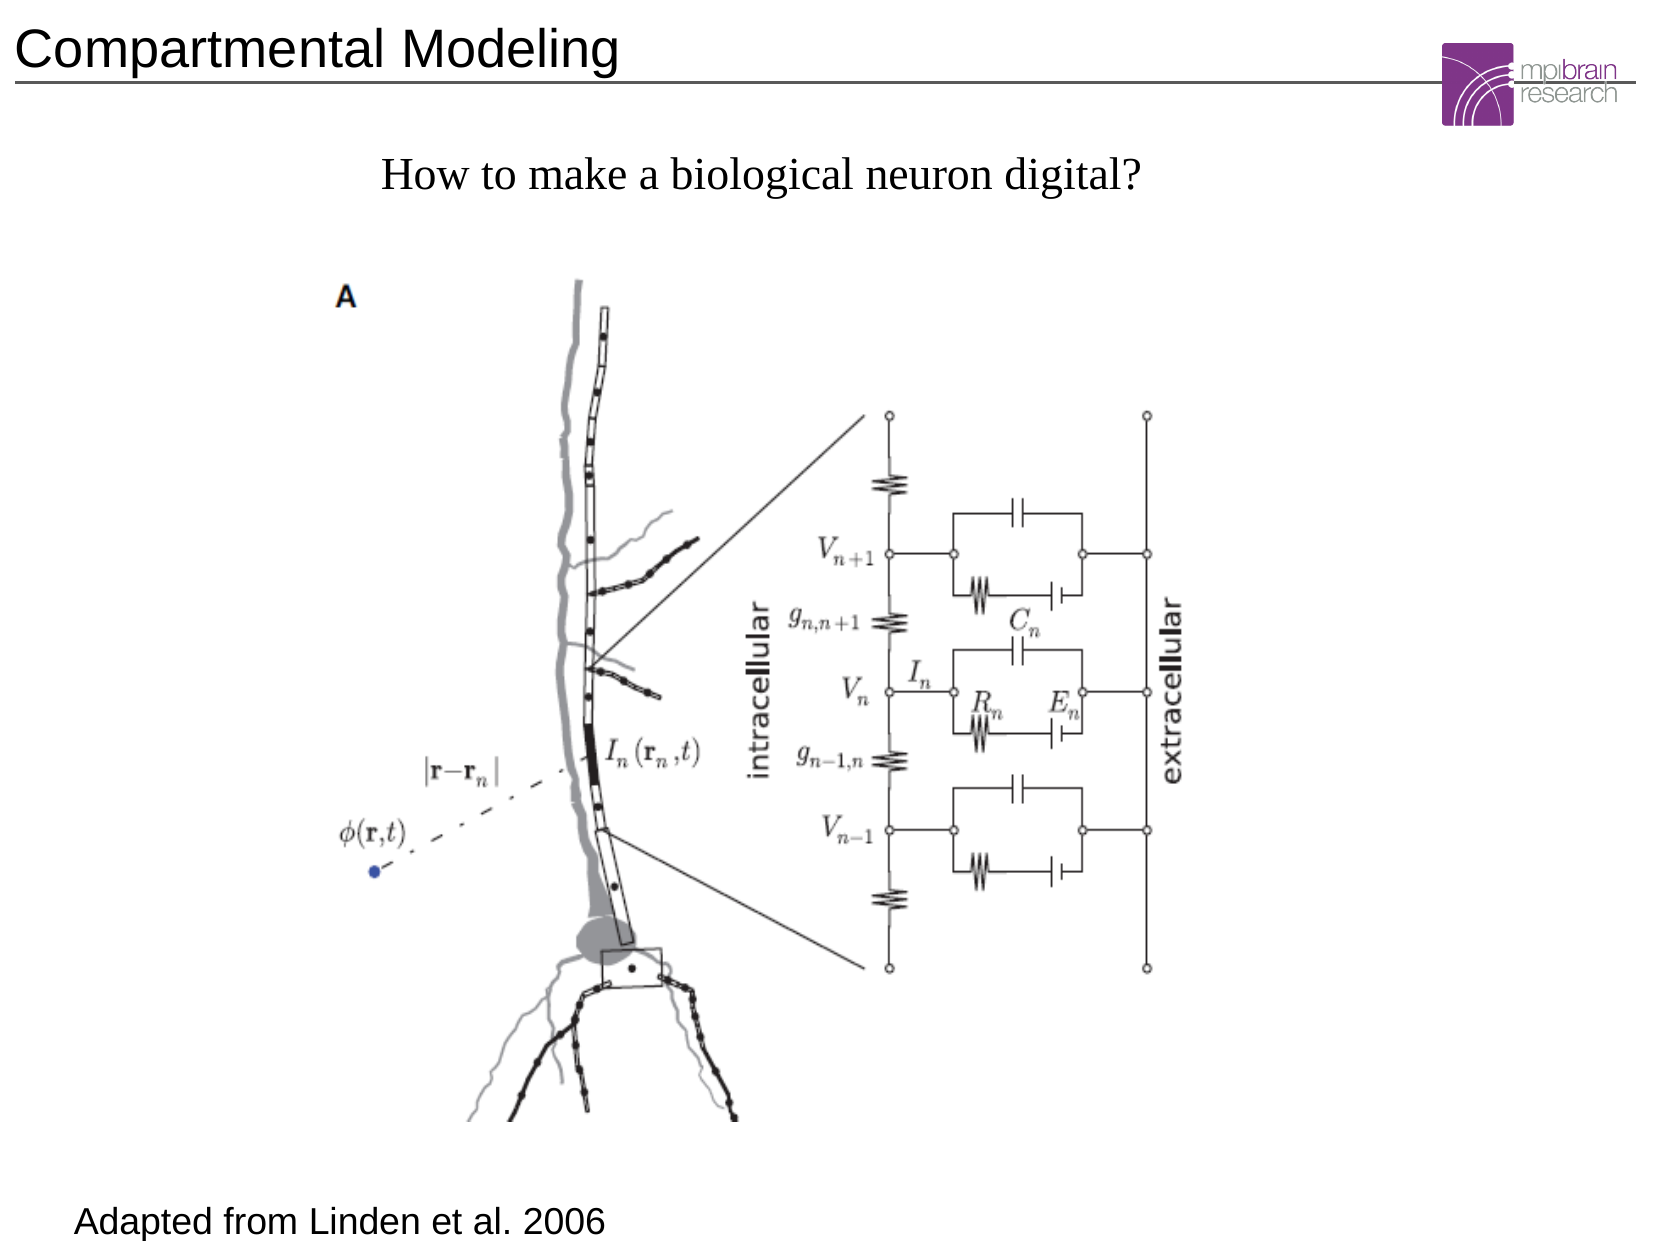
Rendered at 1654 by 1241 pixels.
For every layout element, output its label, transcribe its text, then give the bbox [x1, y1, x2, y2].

text_box How to make a biological neuron digital? [366, 141, 1224, 213]
title Compartmental Modeling [0, 5, 697, 71]
picture [319, 275, 1512, 1123]
text_box Adapted from Linden et al. 2006 [59, 1192, 622, 1241]
picture [1441, 42, 1619, 127]
